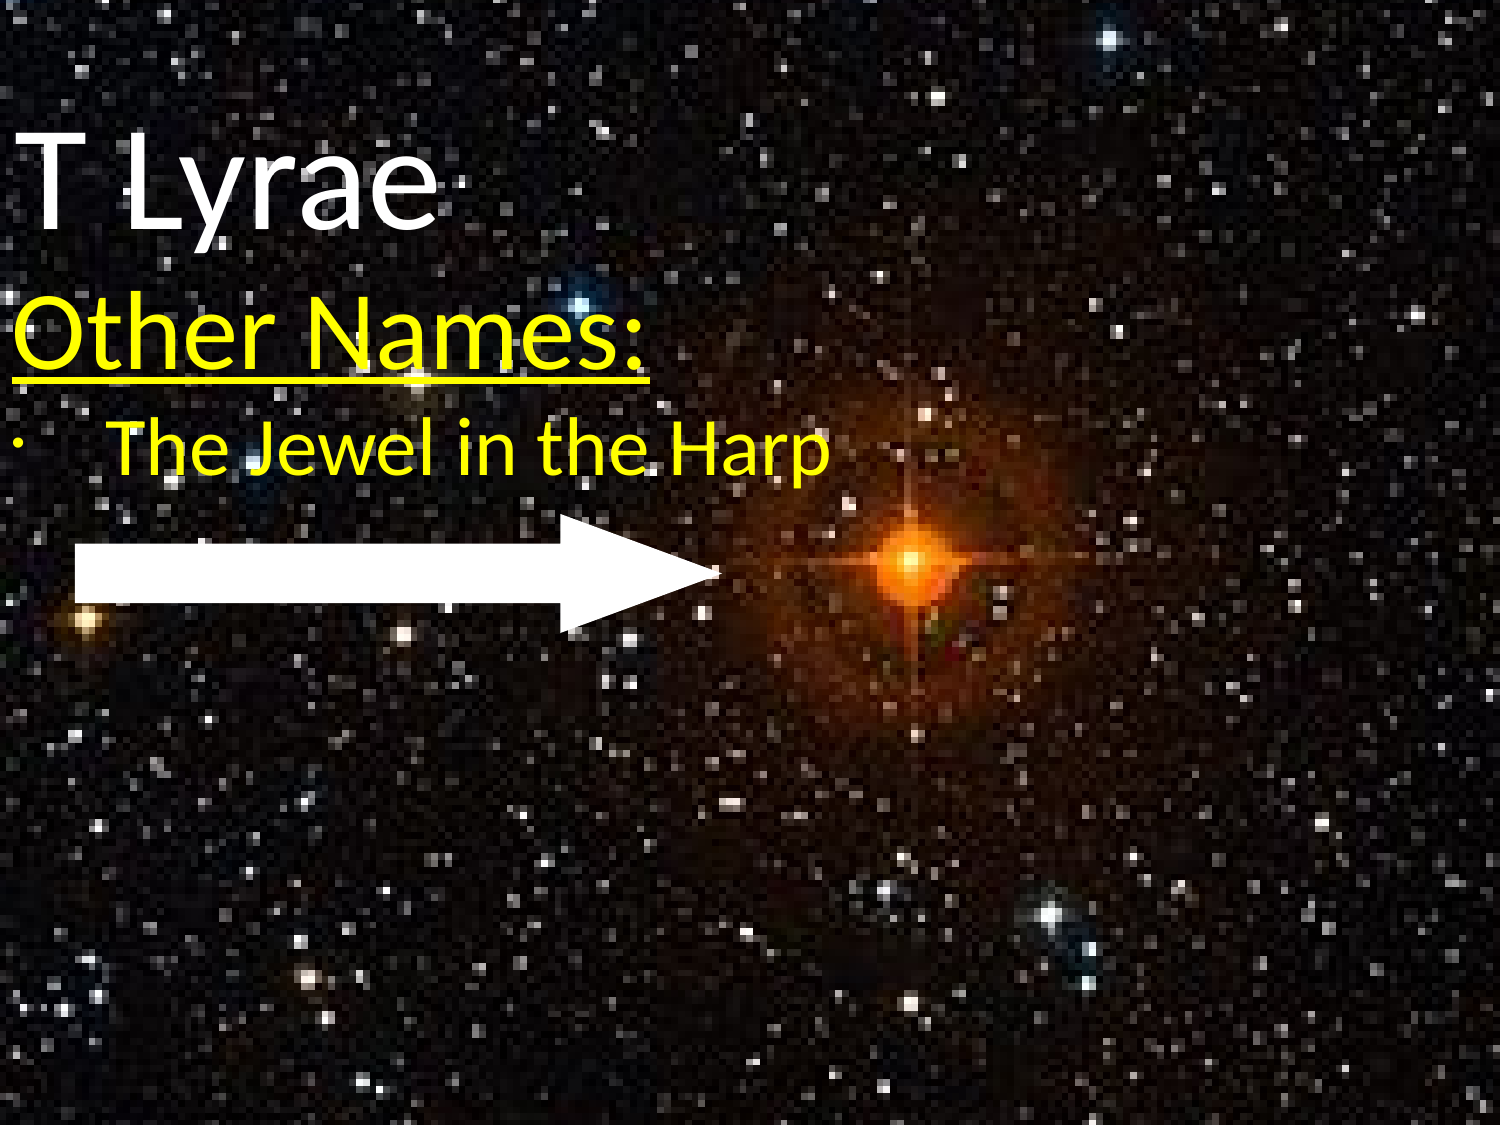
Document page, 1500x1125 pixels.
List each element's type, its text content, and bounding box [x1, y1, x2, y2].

picture [0, 0, 1500, 1125]
text_box [74, 513, 723, 634]
text_box Other Names: The Jewel in the Harp [0, 249, 1235, 735]
text_box T Lyrae [0, 71, 550, 249]
